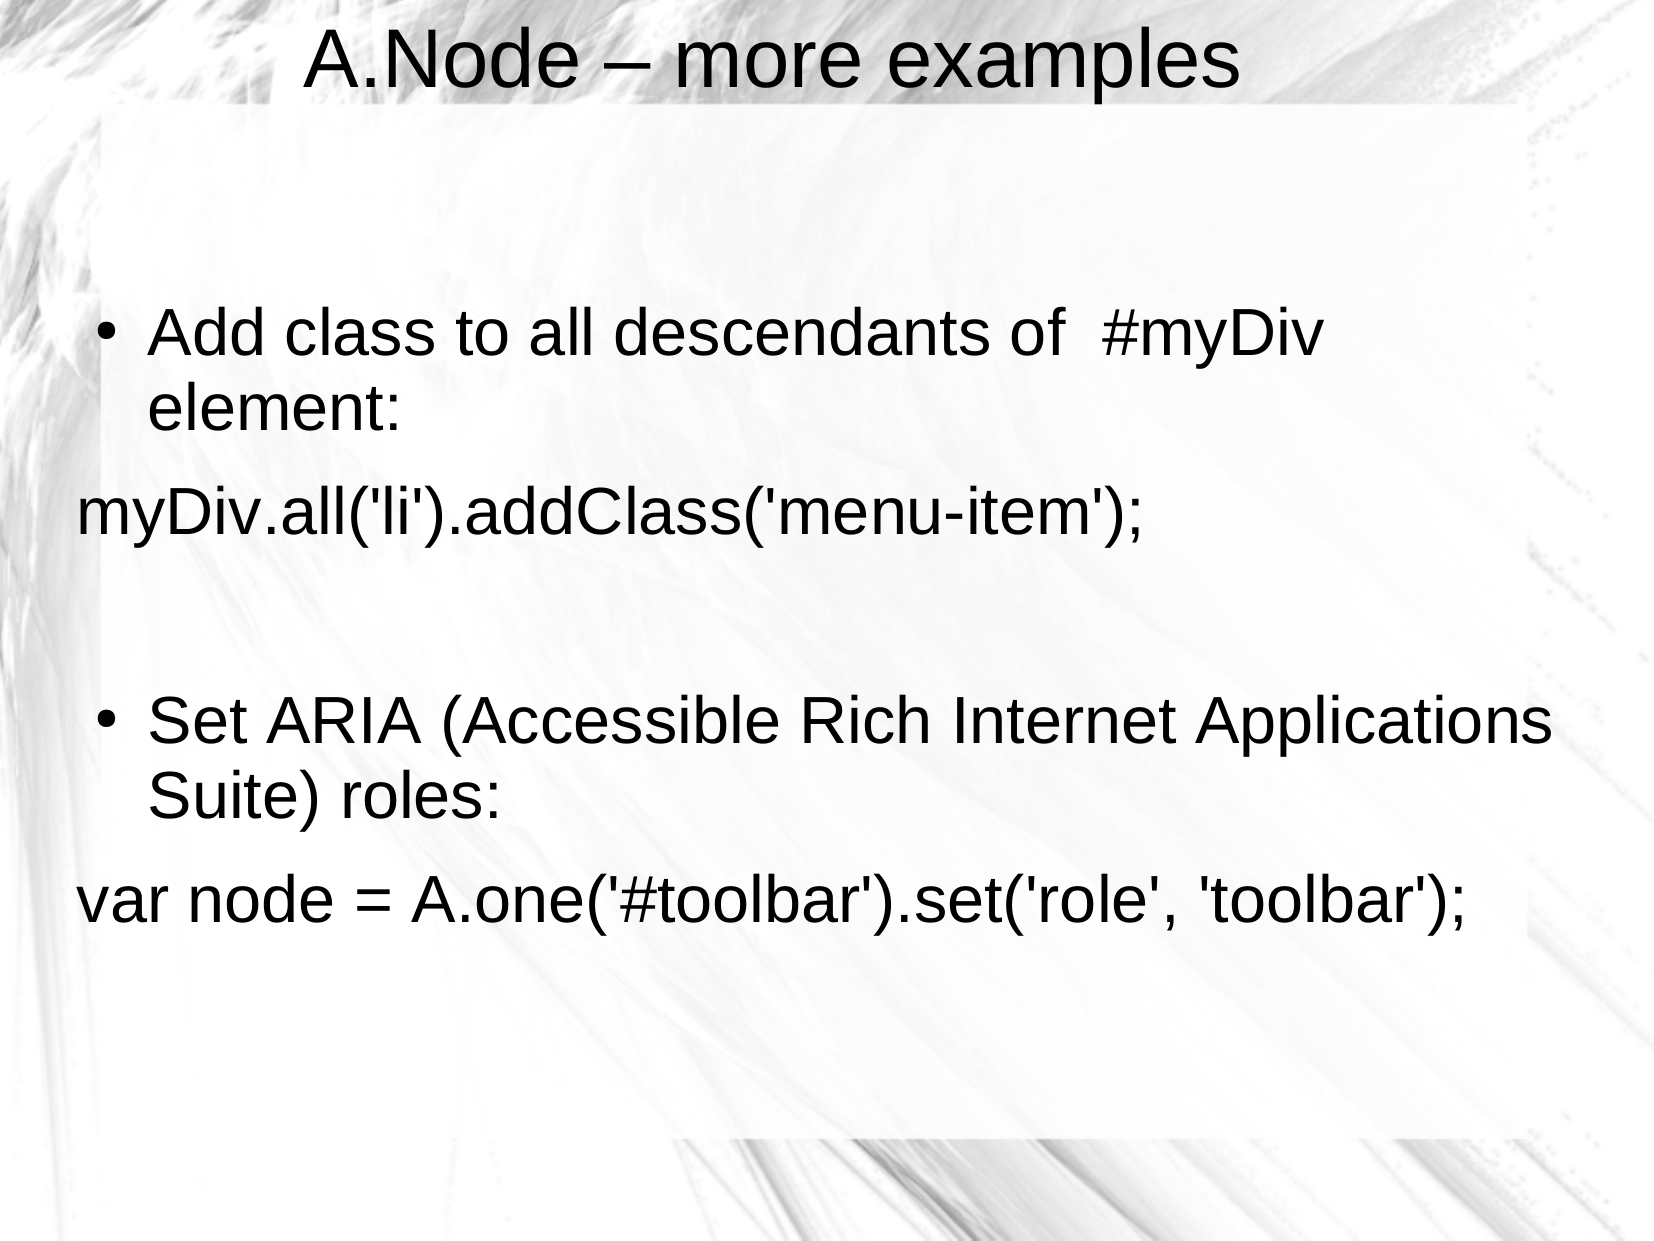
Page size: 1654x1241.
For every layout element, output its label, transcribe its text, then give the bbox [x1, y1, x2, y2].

title A.Node – more examples [29, 0, 1518, 119]
list Add class to all descendants of #myDiv element: myDiv.all('li').addClass('menu-item'); Set ARIA (Accessible Rich Internet Applications Suite) roles: var node = A.one('#toolbar').set('role', 'toolbar'); [76, 295, 1565, 1114]
picture [0, 0, 1654, 1241]
